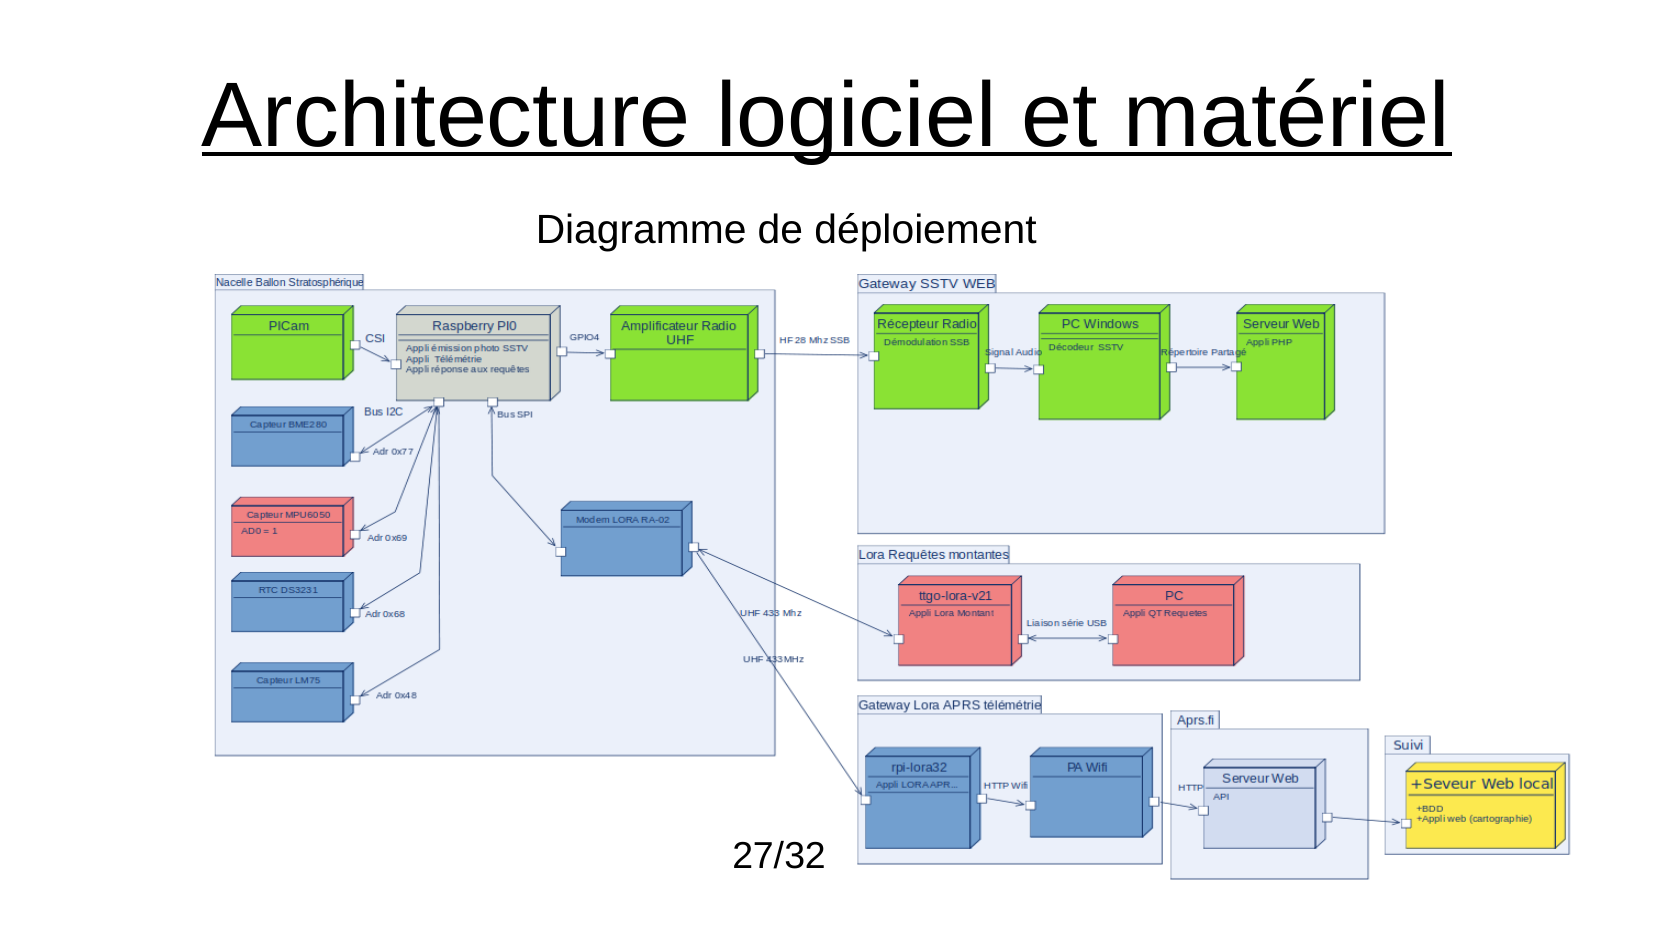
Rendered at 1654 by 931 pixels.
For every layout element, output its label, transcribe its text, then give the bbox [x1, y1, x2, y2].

list Diagramme de déploiement [17, 206, 1506, 747]
picture [206, 265, 1578, 886]
text_box <numéro>/32 [717, 826, 1345, 884]
title Architecture logiciel et matériel [82, 37, 1571, 193]
